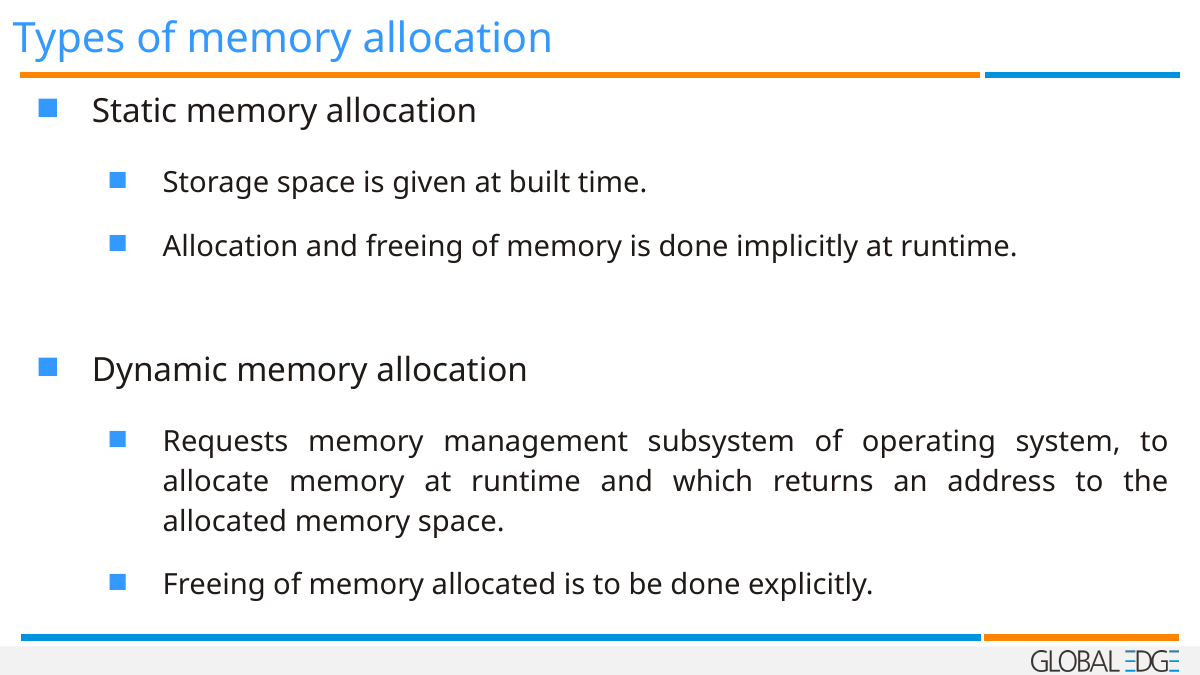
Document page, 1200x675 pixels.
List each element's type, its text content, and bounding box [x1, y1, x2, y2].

title Types of memory allocation [12, 9, 1088, 63]
list Static memory allocation Storage space is given at built time. Allocation and freeing of memory is done implicitly at runtime. Dynamic memory allocation Requests memory management subsystem of operating system, to allocate memory at runtime and which returns an address to the allocated memory space. Freeing of memory allocated is to be done explicitly. [21, 86, 1170, 615]
picture [1031, 650, 1179, 672]
